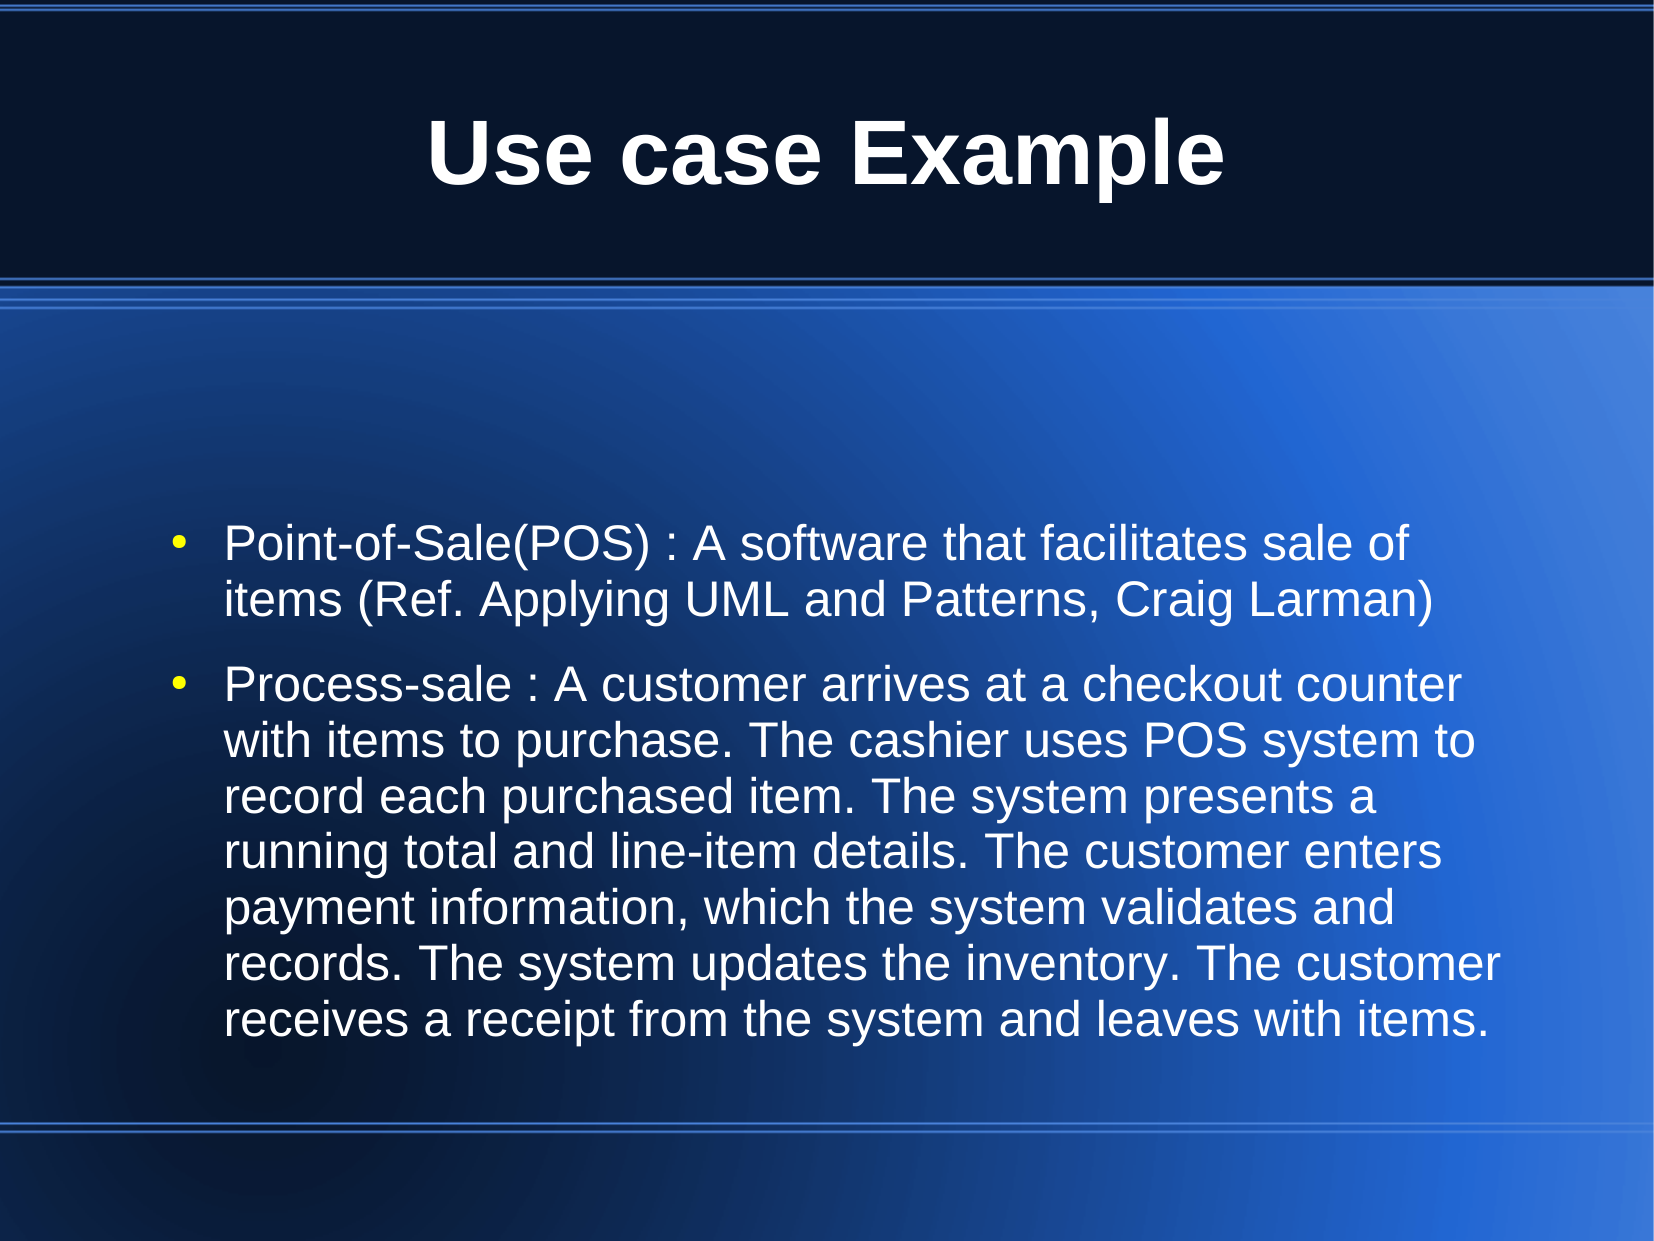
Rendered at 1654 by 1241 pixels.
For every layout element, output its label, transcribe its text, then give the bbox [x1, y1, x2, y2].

list Point-of-Sale(POS) : A software that facilitates sale of items (Ref. Applying UML and Patterns, Craig Larman) Process-sale : A customer arrives at a checkout counter with items to purchase. The cashier uses POS system to record each purchased item. The system presents a running total and line-item details. The customer enters payment information, which the system validates and records. The system updates the inventory. The customer receives a receipt from the system and leaves with items. [152, 344, 1534, 1218]
title Use case Example [82, 49, 1571, 257]
picture [0, 0, 1654, 1241]
